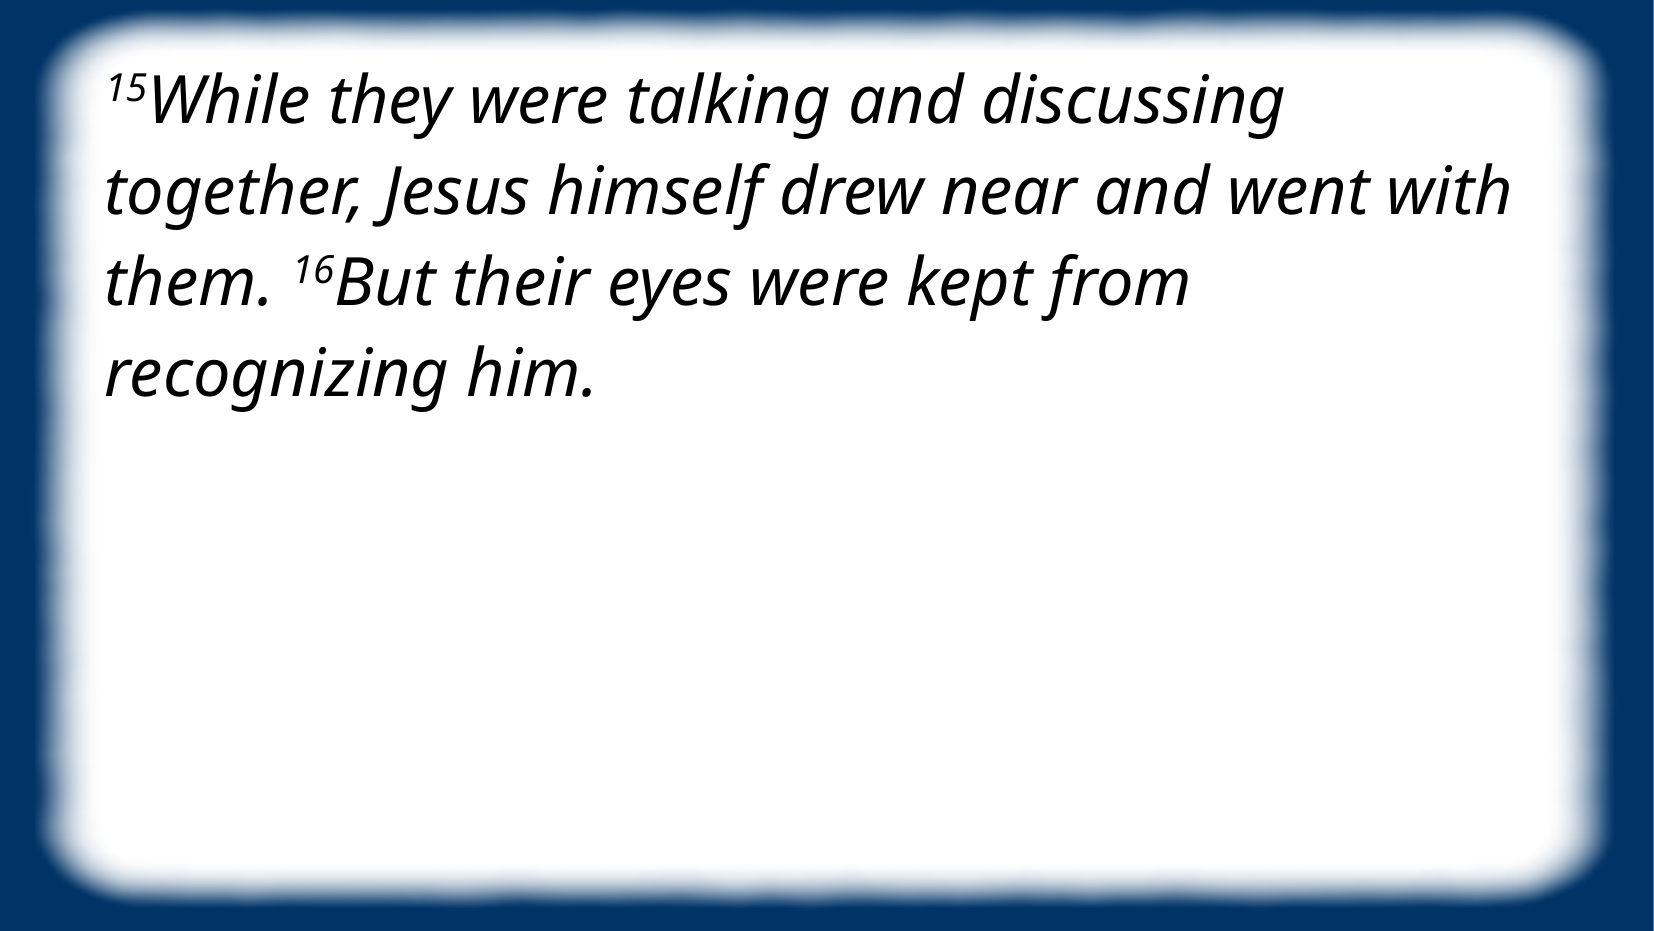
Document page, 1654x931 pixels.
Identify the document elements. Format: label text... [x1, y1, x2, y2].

picture [0, 0, 1654, 931]
text_box 15While they were talking and discussing together, Jesus himself drew near and went with them. 16But their eyes were kept from recognizing him. [90, 45, 1546, 415]
